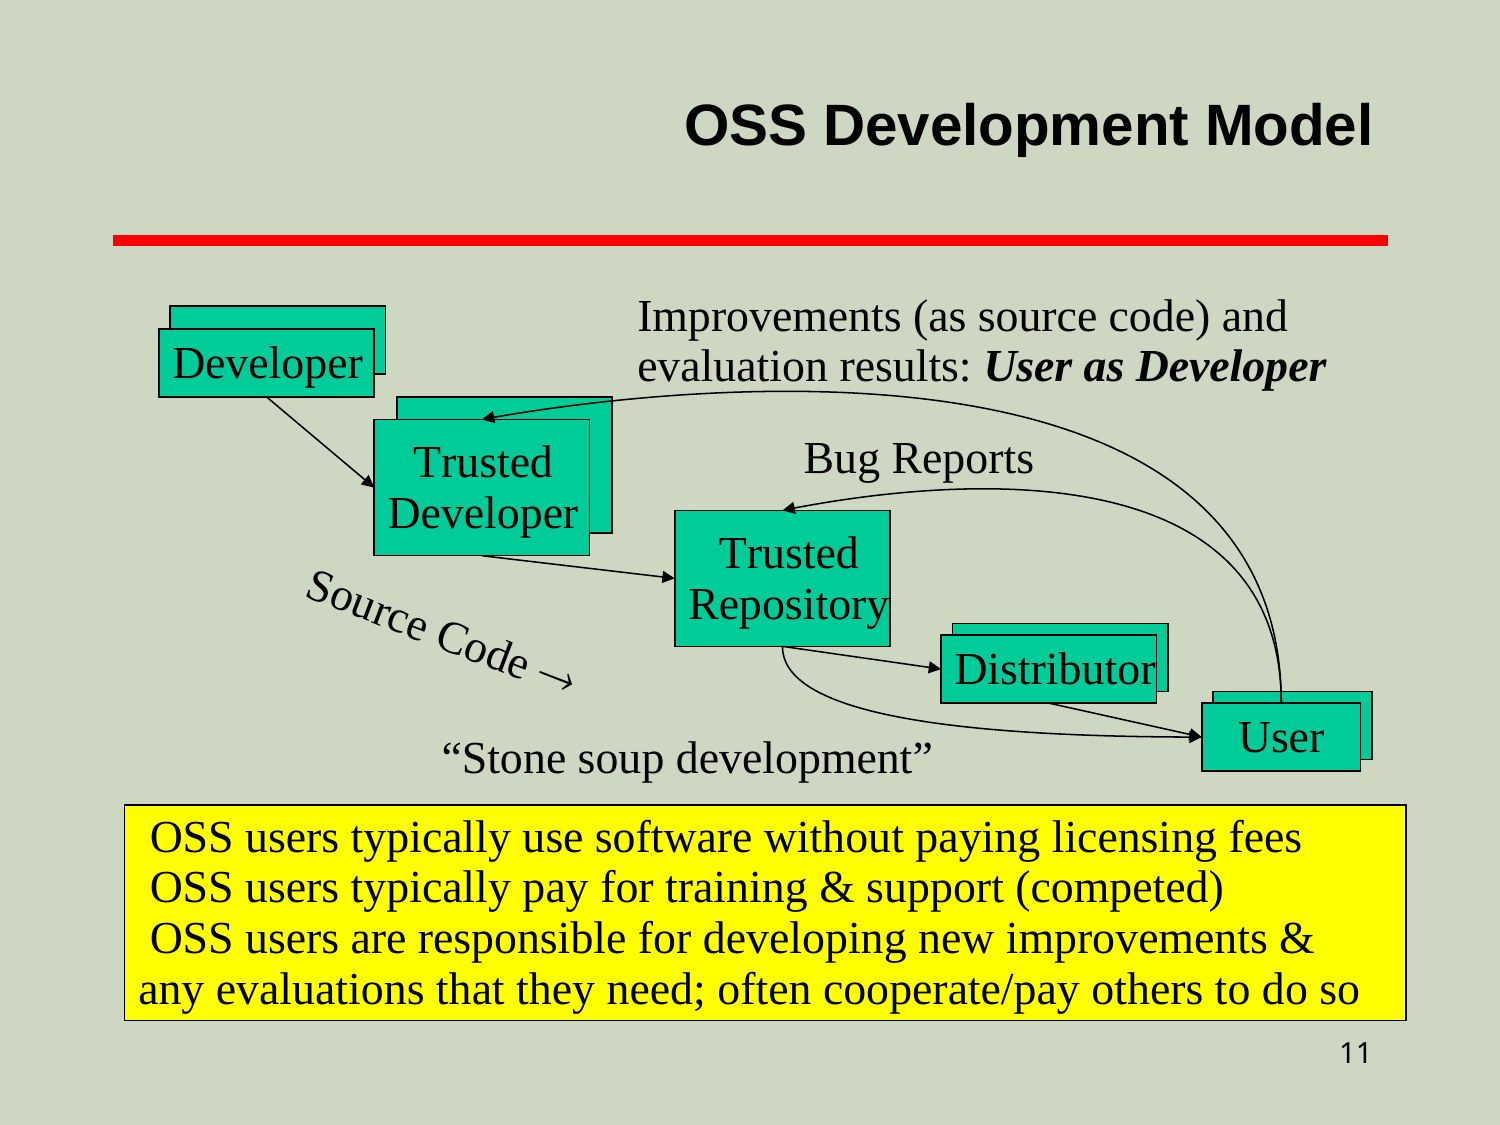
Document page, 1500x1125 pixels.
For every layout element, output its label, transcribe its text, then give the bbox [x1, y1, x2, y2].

text_box Developer [158, 328, 375, 397]
title OSS Development Model [337, 85, 1388, 224]
text_box Trusted Repository [674, 510, 891, 647]
text_box Distributor [941, 635, 1157, 704]
text_box User [1201, 703, 1361, 772]
text_box [396, 396, 613, 419]
text_box [590, 403, 613, 534]
text_box OSS users typically use software without paying licensing fees OSS users typically pay for training & support (competed) OSS users are responsible for developing new improvements & any evaluations that they need; often cooperate/pay others to do so [124, 805, 1406, 1021]
text_box Trusted Developer [374, 419, 590, 556]
text_box Source Code  [285, 547, 600, 720]
text_box Improvements (as source code) and evaluation results: User as Developer [623, 283, 1361, 399]
text_box “Stone soup development” [428, 725, 947, 791]
text_box Bug Reports [790, 425, 1048, 491]
